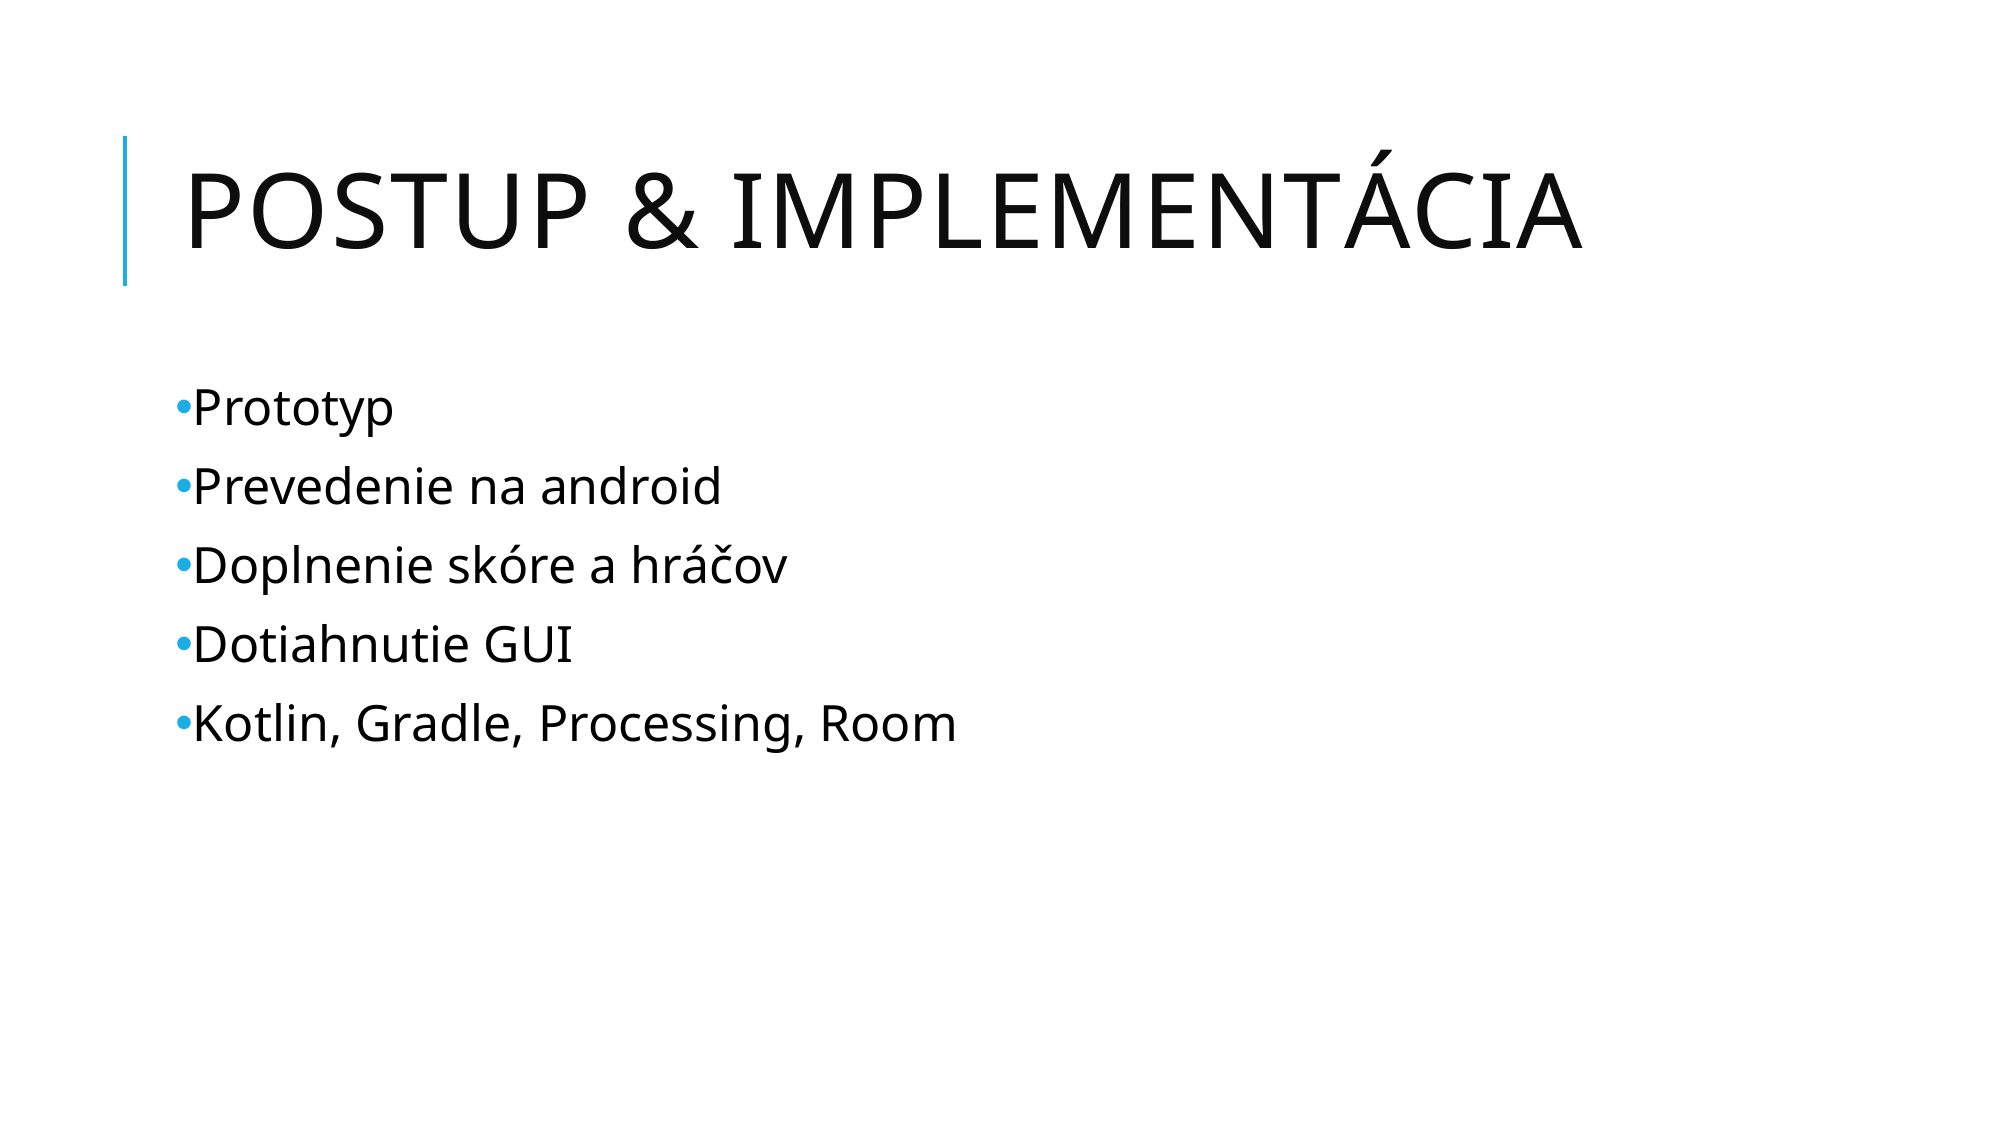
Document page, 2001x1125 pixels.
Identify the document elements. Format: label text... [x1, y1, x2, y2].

title Postup & Implementácia [168, 96, 1763, 343]
list Prototyp Prevedenie na android Doplnenie skóre a hráčov Dotiahnutie GUI Kotlin, Gradle, Processing, Room [168, 375, 1763, 1036]
